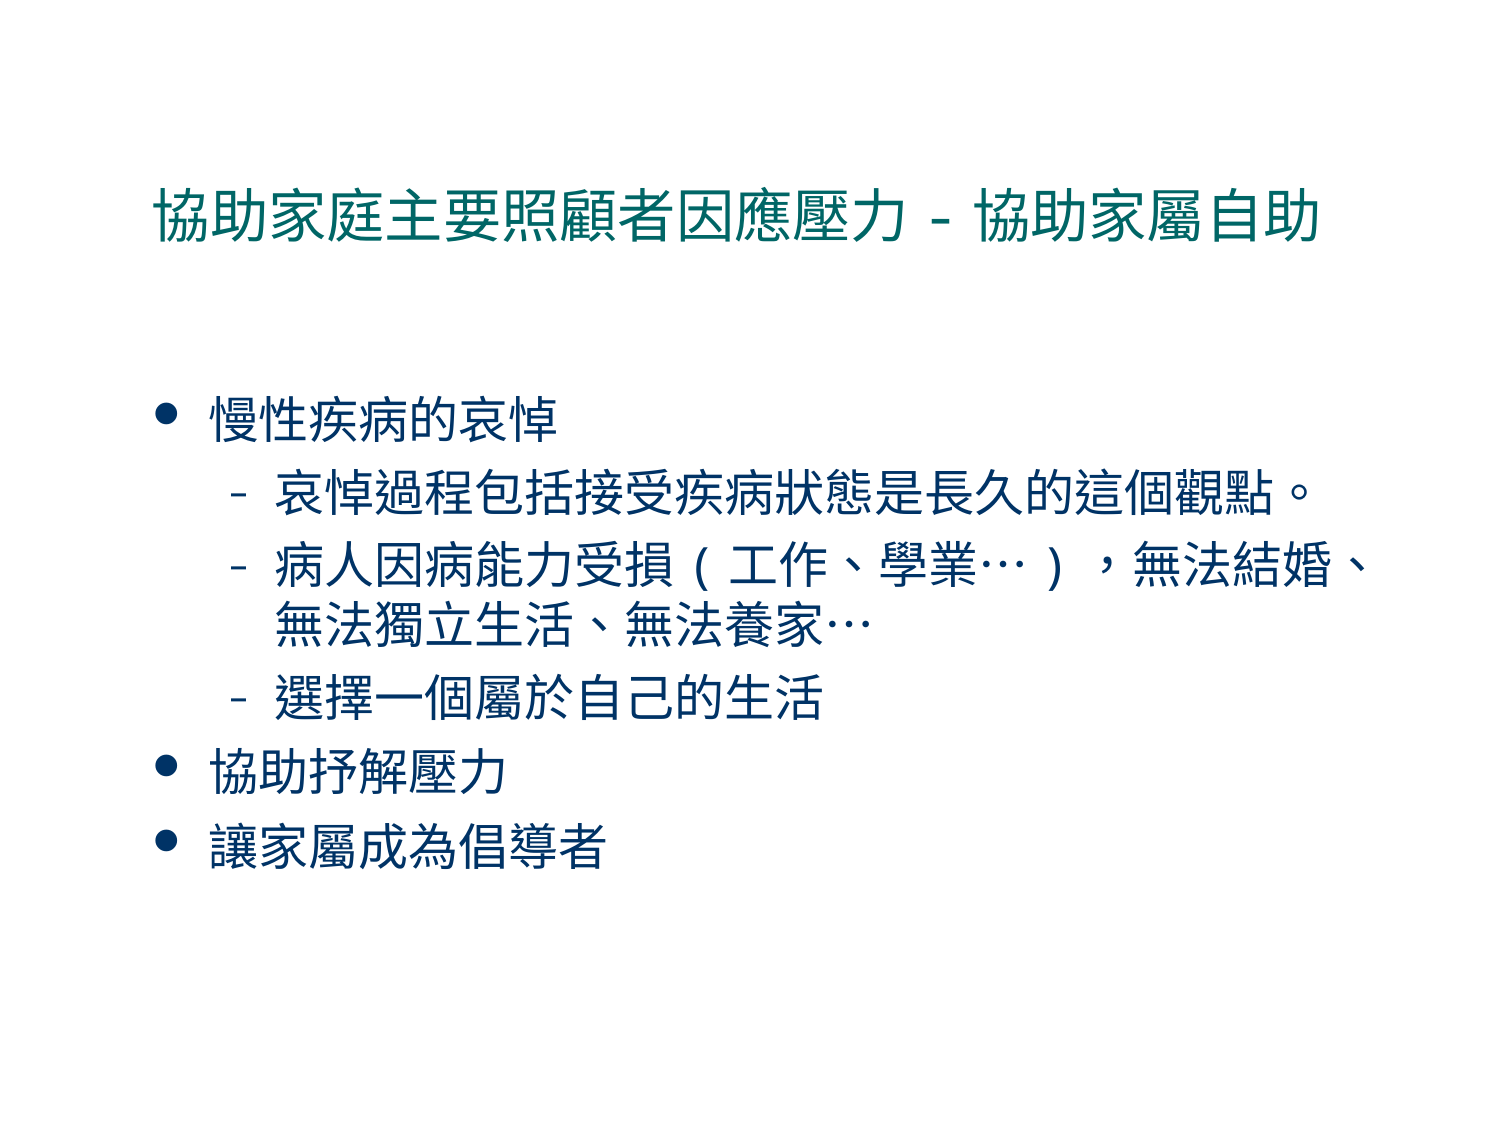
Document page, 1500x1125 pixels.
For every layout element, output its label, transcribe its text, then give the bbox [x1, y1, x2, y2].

title 協助家庭主要照顧者因應壓力-協助家屬自助 [136, 136, 1414, 301]
list 慢性疾病的哀悼 哀悼過程包括接受疾病狀態是長久的這個觀點。 病人因病能力受損(工作、學業…)，無法結婚、無法獨立生活、無法養家… 選擇一個屬於自己的生活 協助抒解壓力 讓家屬成為倡導者 [137, 387, 1400, 999]
